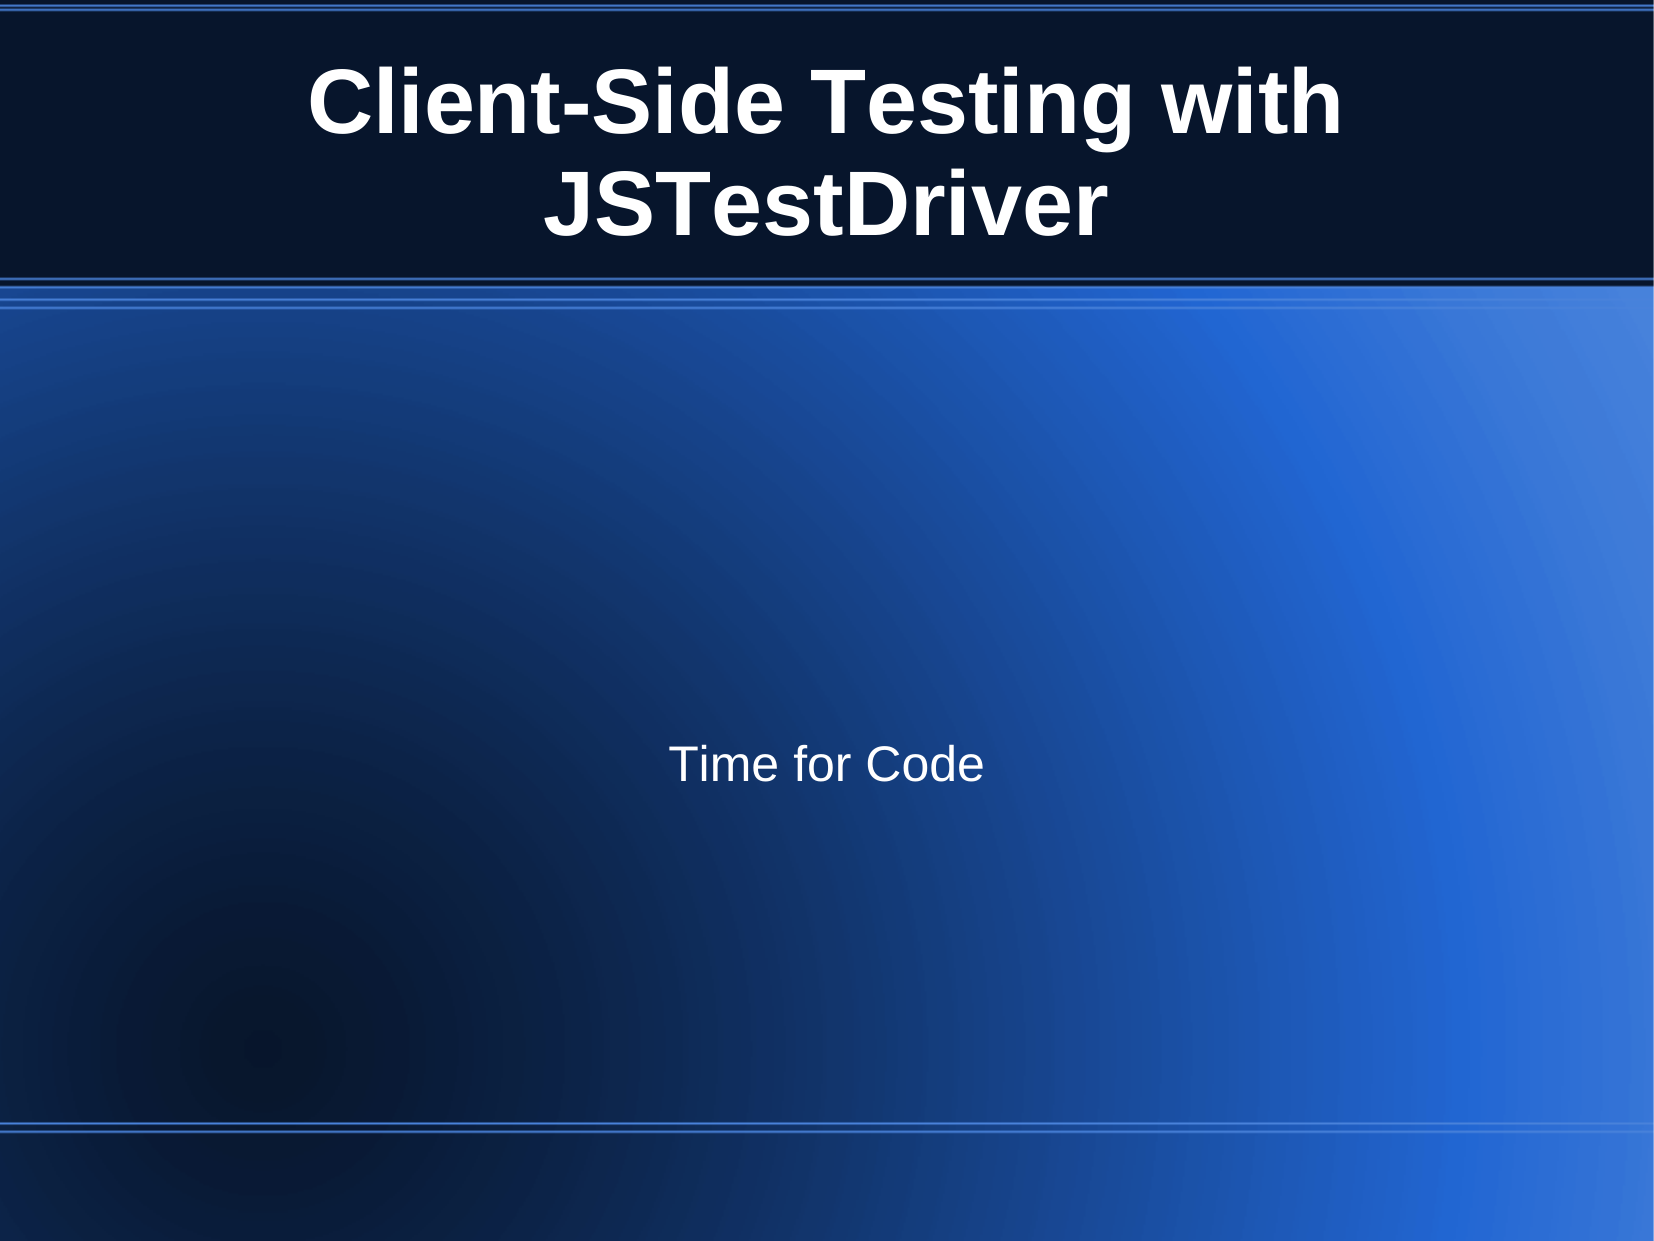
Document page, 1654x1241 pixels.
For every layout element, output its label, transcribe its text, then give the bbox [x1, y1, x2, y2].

subtitle Time for Code [82, 355, 1571, 1174]
picture [0, 0, 1654, 1241]
title Client-Side Testing with JSTestDriver [82, 49, 1571, 257]
